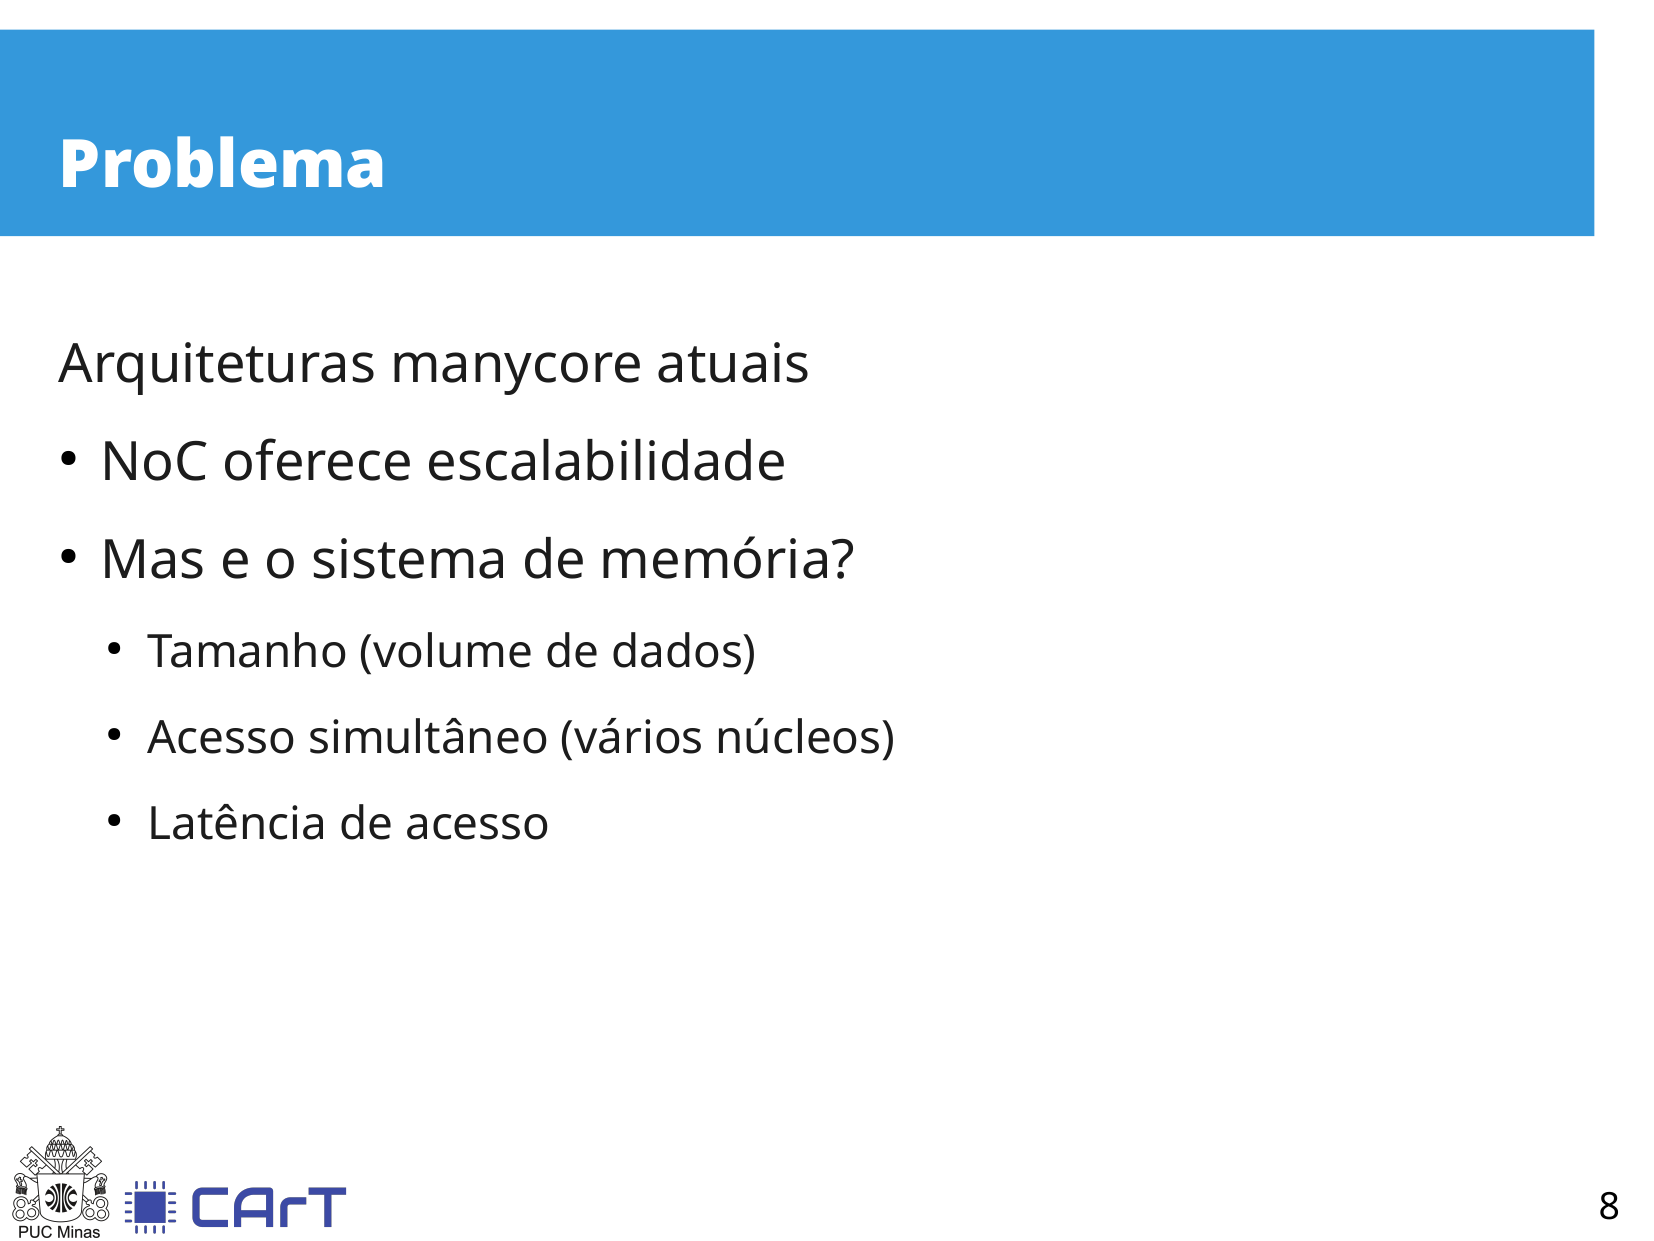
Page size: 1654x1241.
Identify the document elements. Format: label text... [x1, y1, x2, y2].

title Problema [59, 59, 1595, 207]
list Arquiteturas manycore atuais NoC oferece escalabilidade Mas e o sistema de memória? Tamanho (volume de dados) Acesso simultâneo (vários núcleos) Latência de acesso [59, 324, 1565, 1093]
picture [0, 1126, 119, 1241]
picture [124, 1181, 347, 1235]
